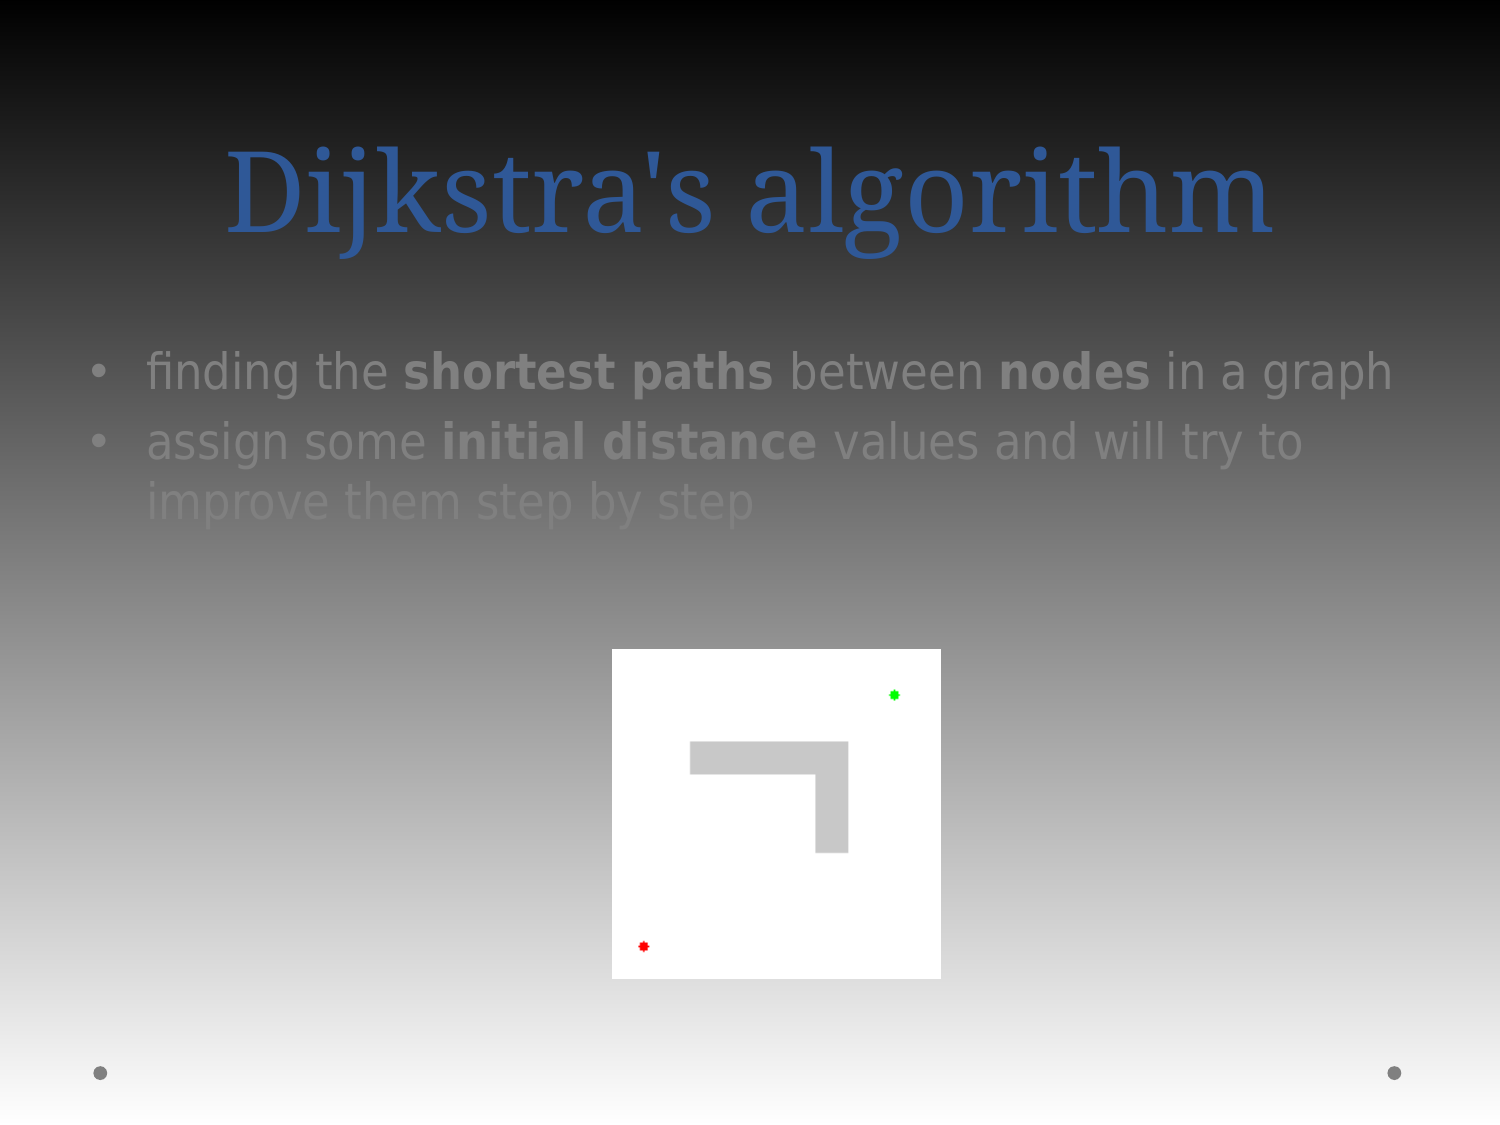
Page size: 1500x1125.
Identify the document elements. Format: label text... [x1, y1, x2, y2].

title Dijkstra's algorithm [75, 0, 1425, 262]
list finding the shortest paths between nodes in a graph assign some initial distance values and will try to improve them step by step [75, 262, 1425, 1005]
picture [612, 649, 941, 979]
